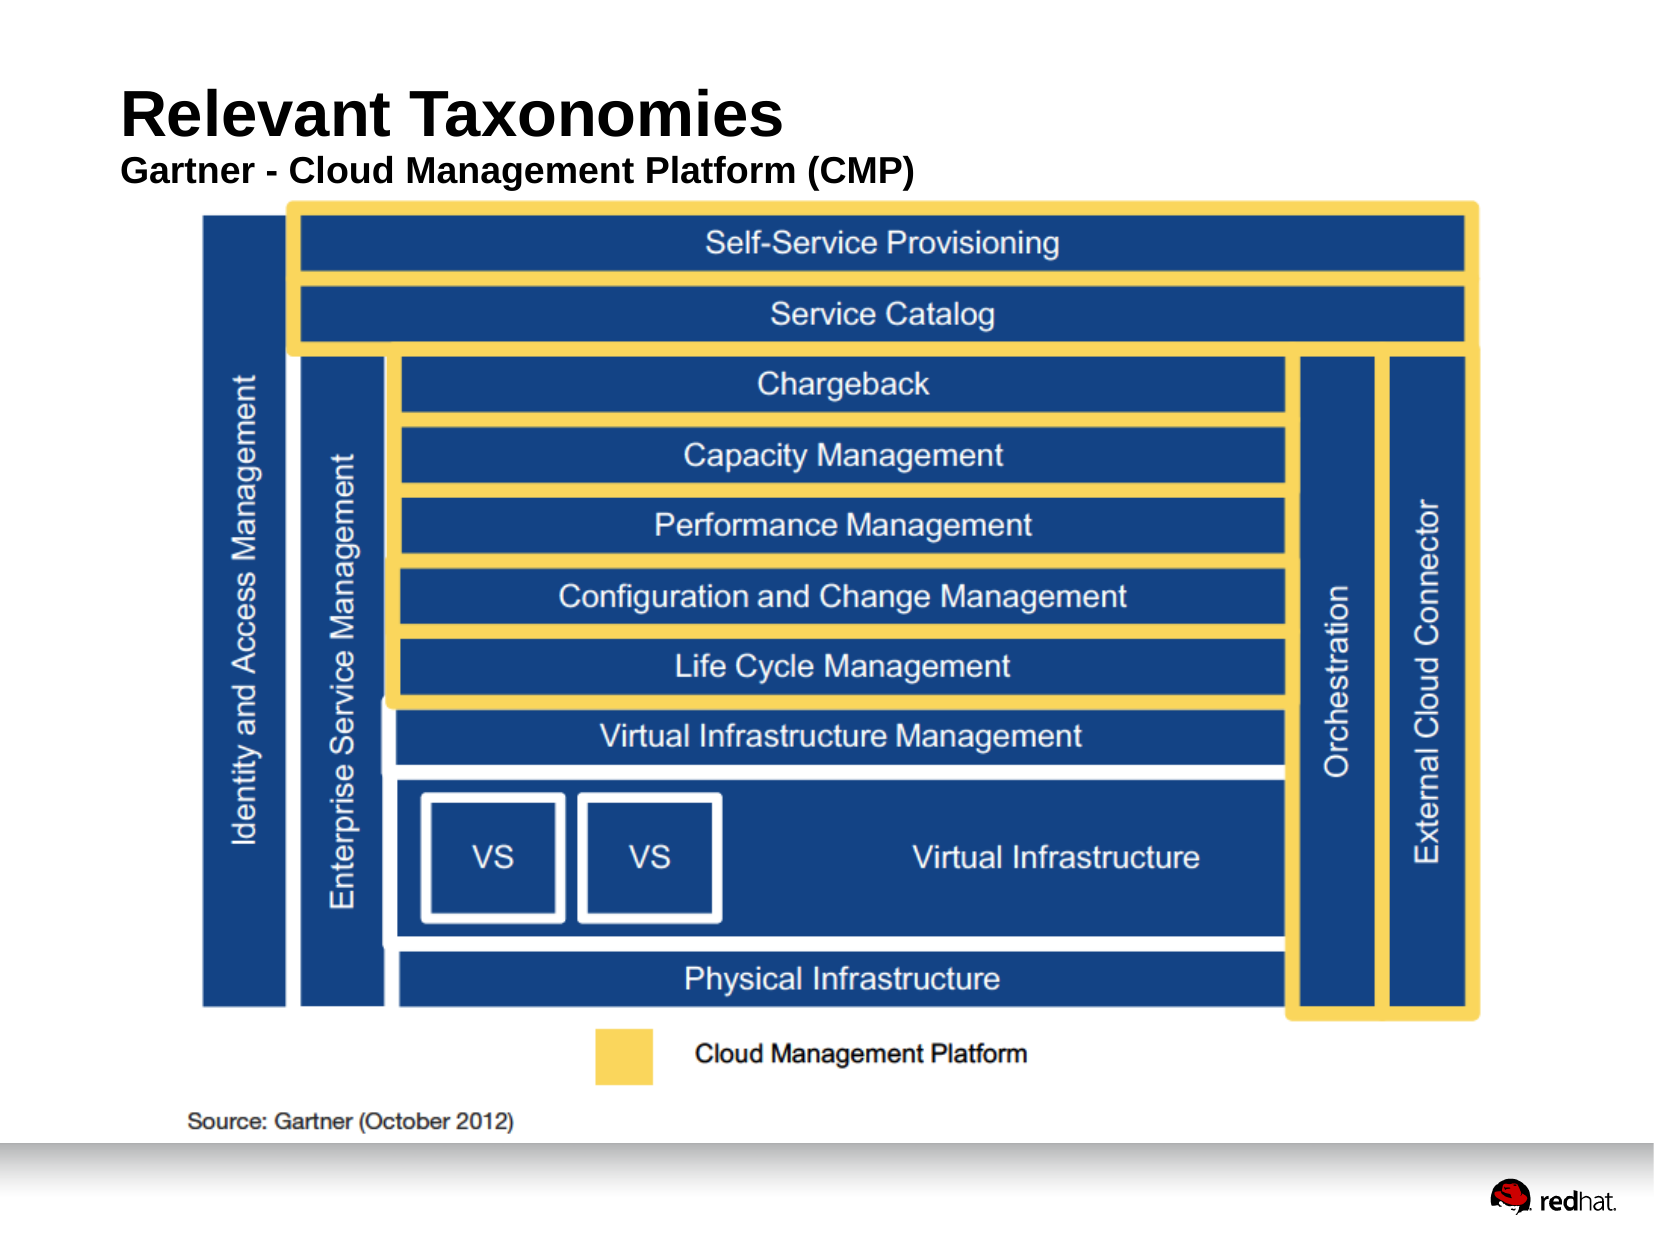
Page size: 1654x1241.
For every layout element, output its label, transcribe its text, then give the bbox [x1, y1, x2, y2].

picture [151, 197, 1511, 1140]
title Relevant Taxonomies Gartner - Cloud Management Platform (CMP) [120, 53, 1585, 216]
picture [0, 1143, 1654, 1241]
